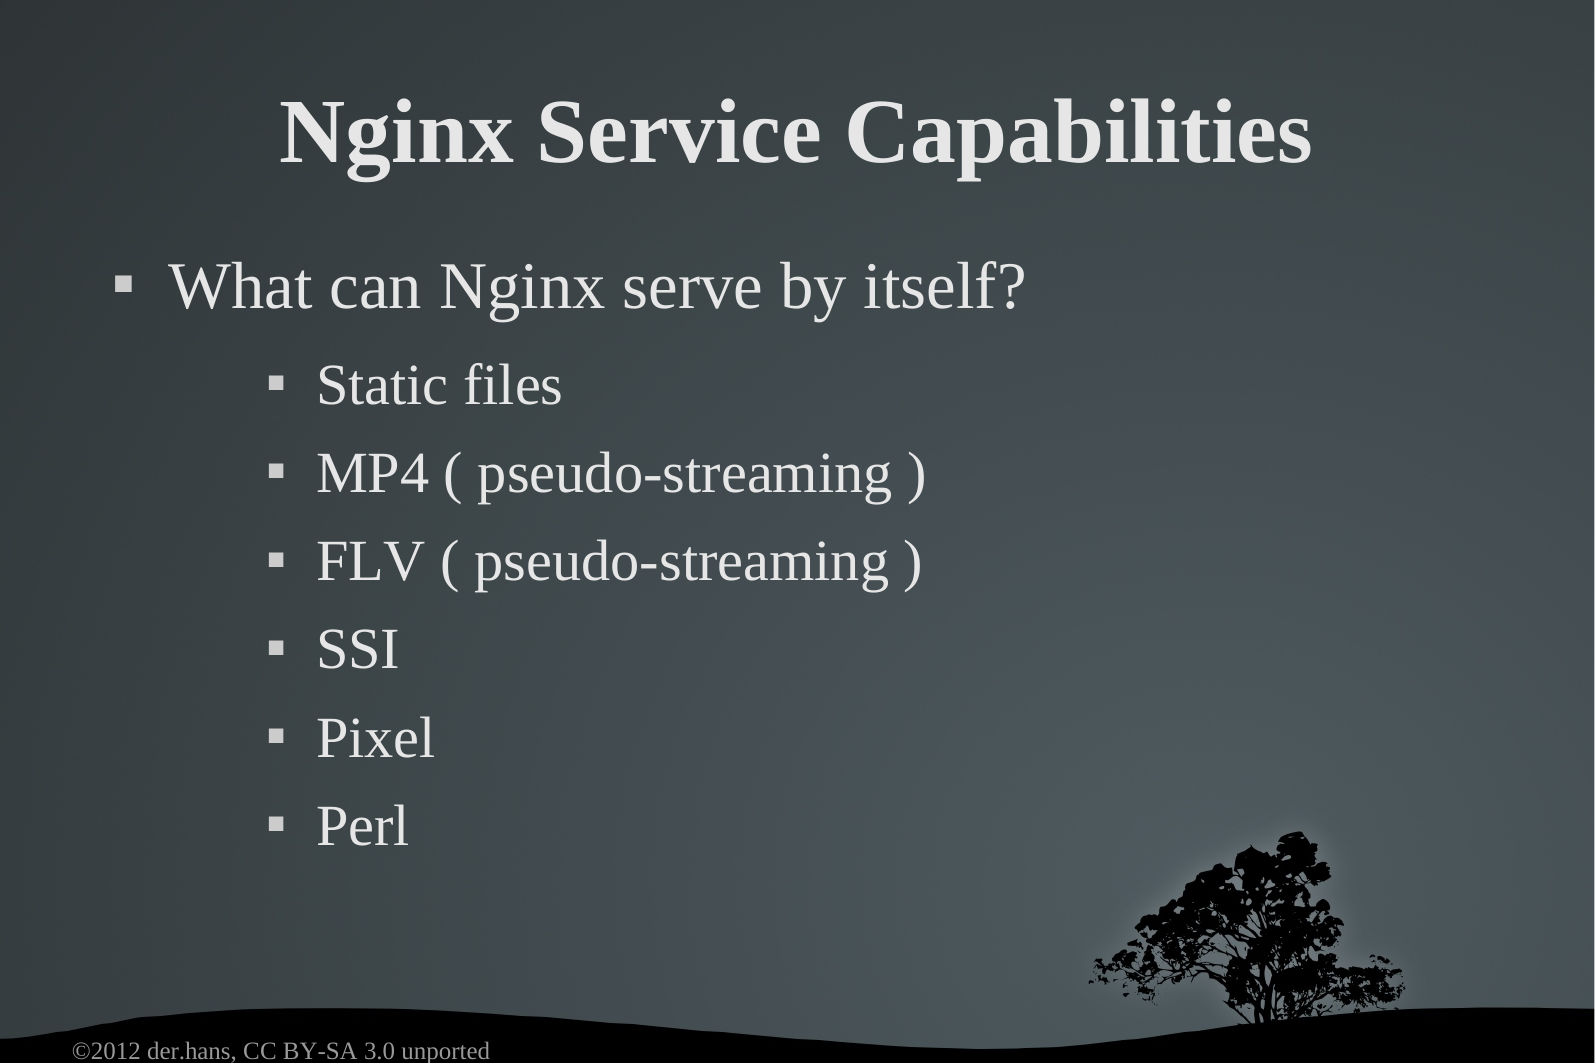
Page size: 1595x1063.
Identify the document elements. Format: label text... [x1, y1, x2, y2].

picture [430, 1049, 435, 1058]
title Nginx Service Capabilities [79, 49, 1515, 213]
list What can Nginx serve by itself? Static files MP4 ( pseudo-streaming ) FLV ( pseudo-streaming ) SSI Pixel Perl [79, 248, 1515, 936]
picture [0, 0, 1595, 1063]
